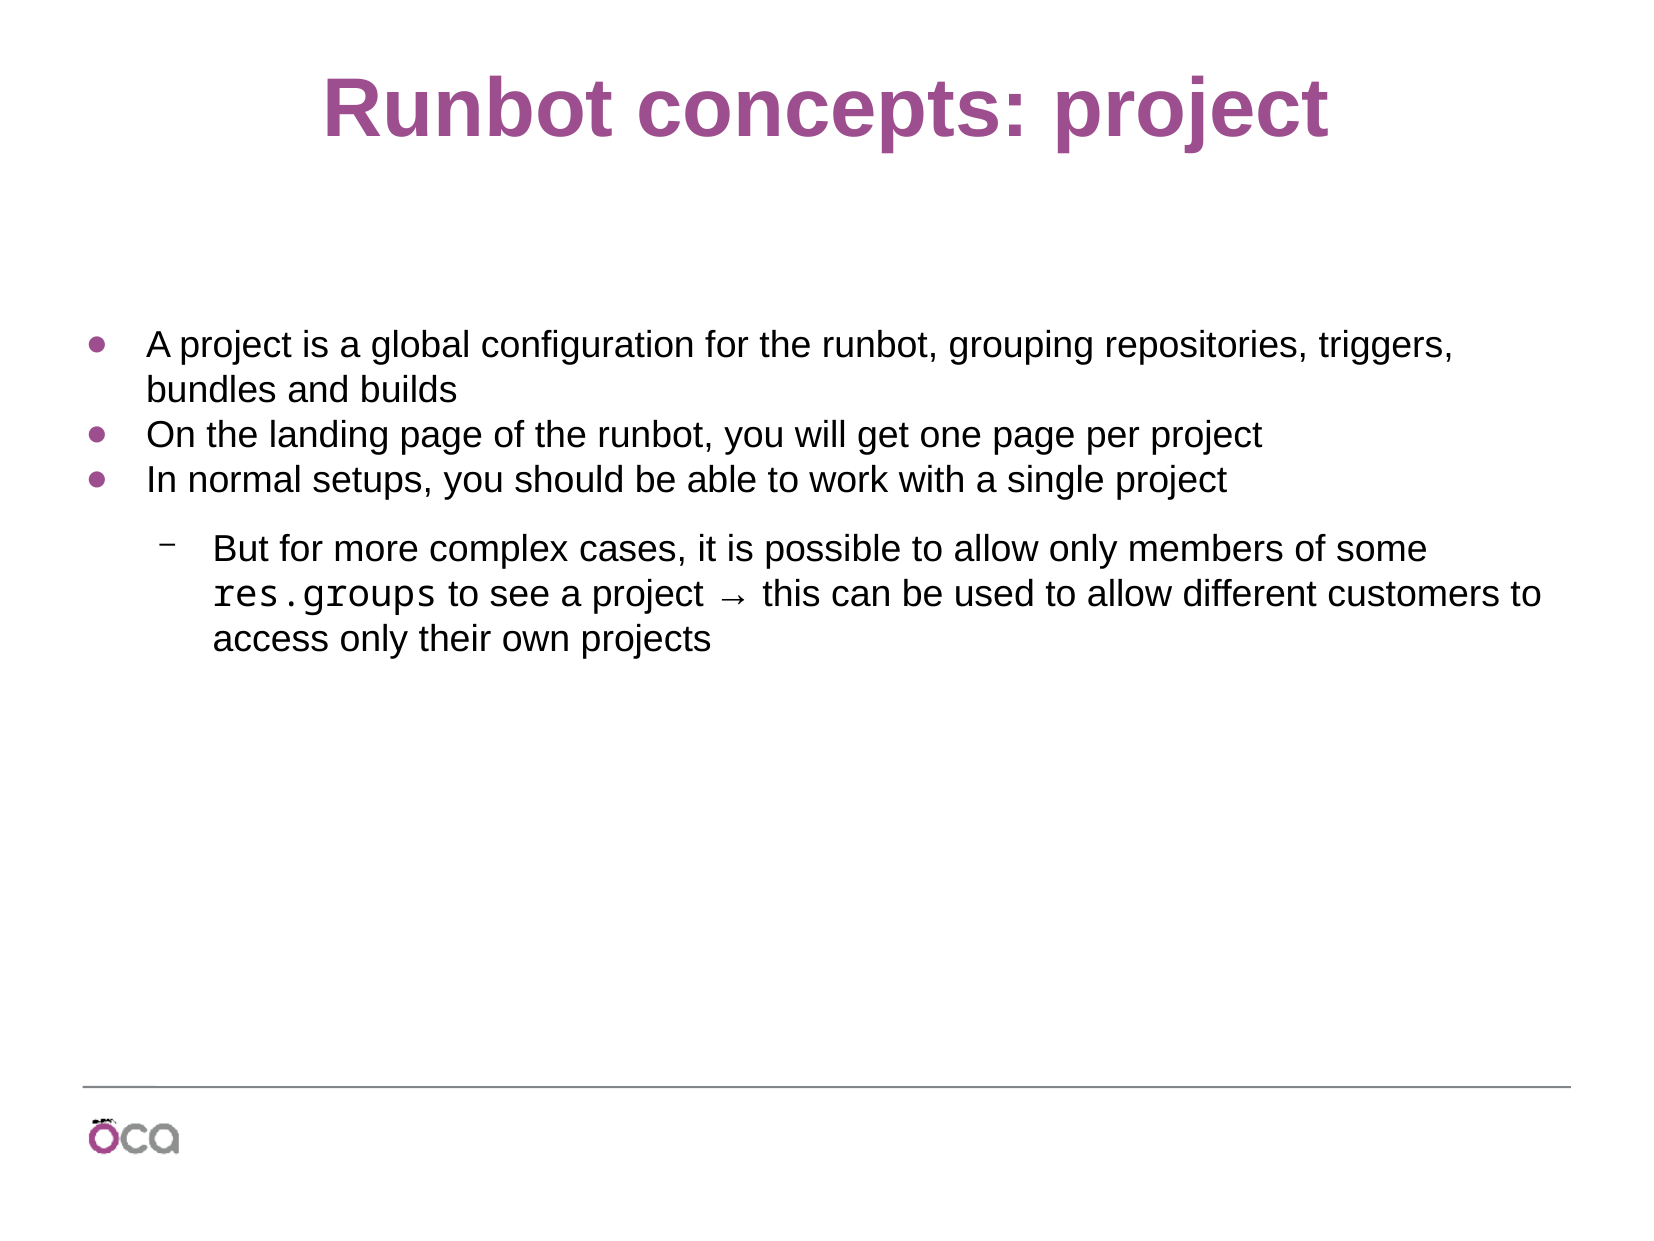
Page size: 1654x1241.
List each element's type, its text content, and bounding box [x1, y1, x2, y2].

picture [82, 1089, 186, 1191]
list A project is a global configuration for the runbot, grouping repositories, triggers, bundles and builds On the landing page of the runbot, you will get one page per project In normal setups, you should be able to work with a single project But for more complex cases, it is possible to allow only members of some res.groups to see a project → this can be used to allow different customers to access only their own projects [71, 320, 1560, 1040]
title Runbot concepts: project [82, 0, 1571, 207]
